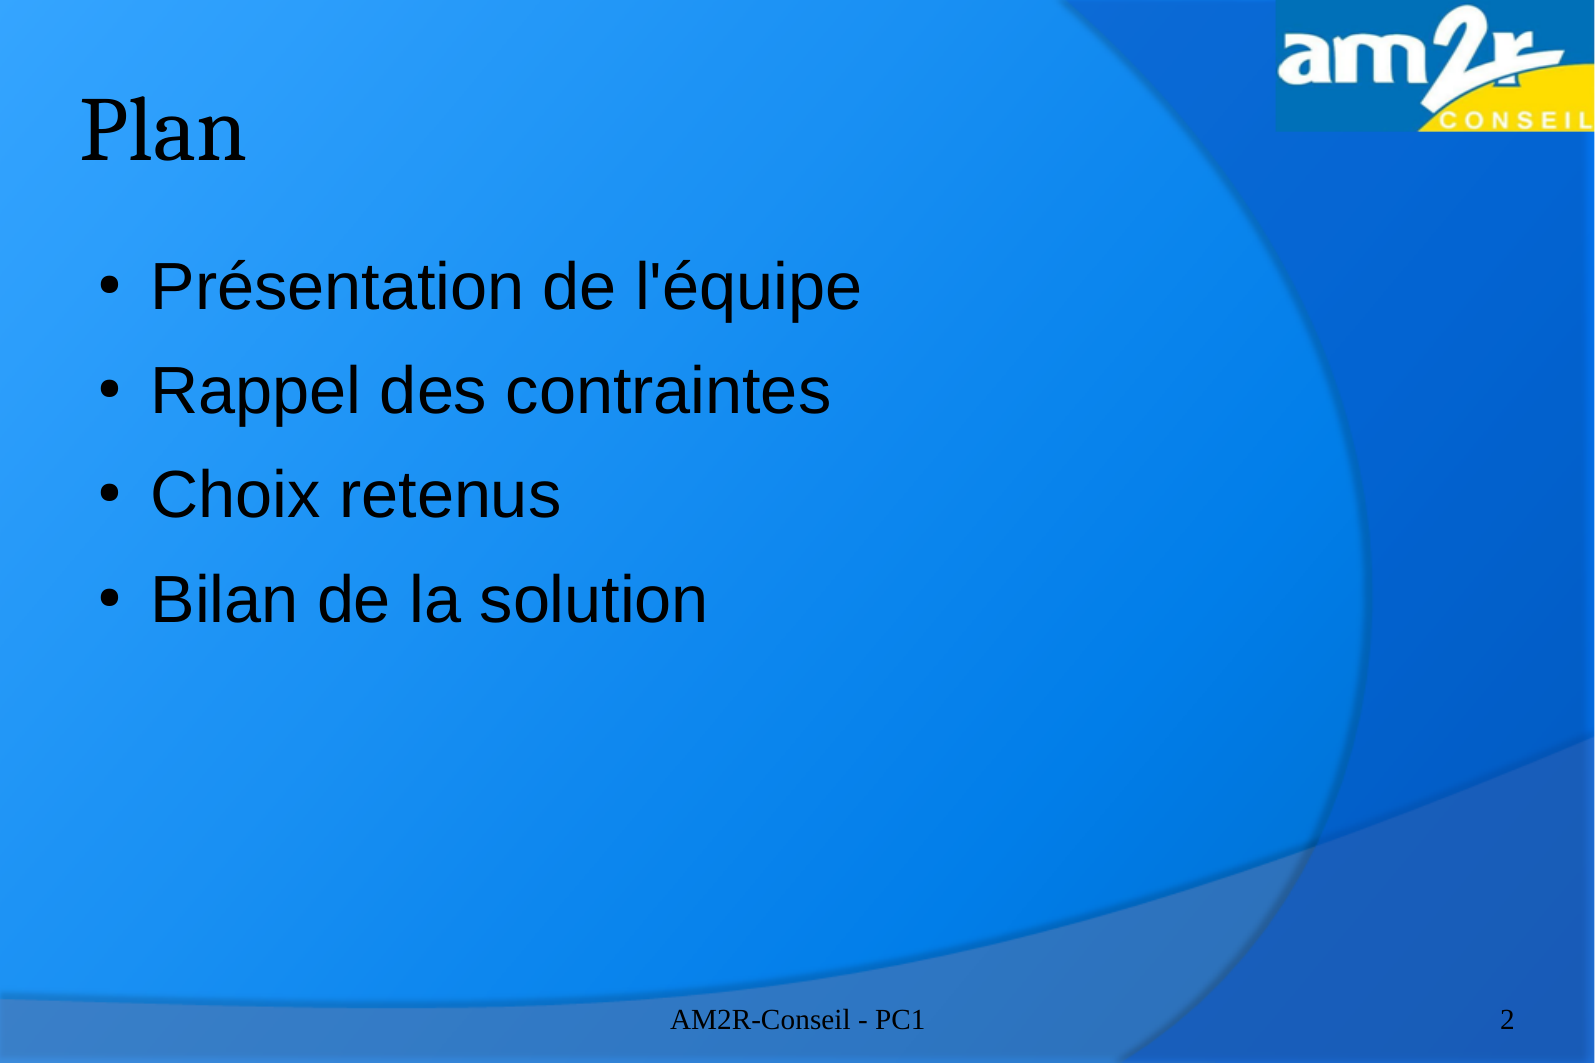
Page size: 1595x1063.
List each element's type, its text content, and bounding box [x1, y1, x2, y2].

title Plan [79, 42, 1152, 220]
picture [0, 0, 1595, 1063]
list Présentation de l'équipe Rappel des contraintes Choix retenus Bilan de la solution [79, 248, 1515, 960]
